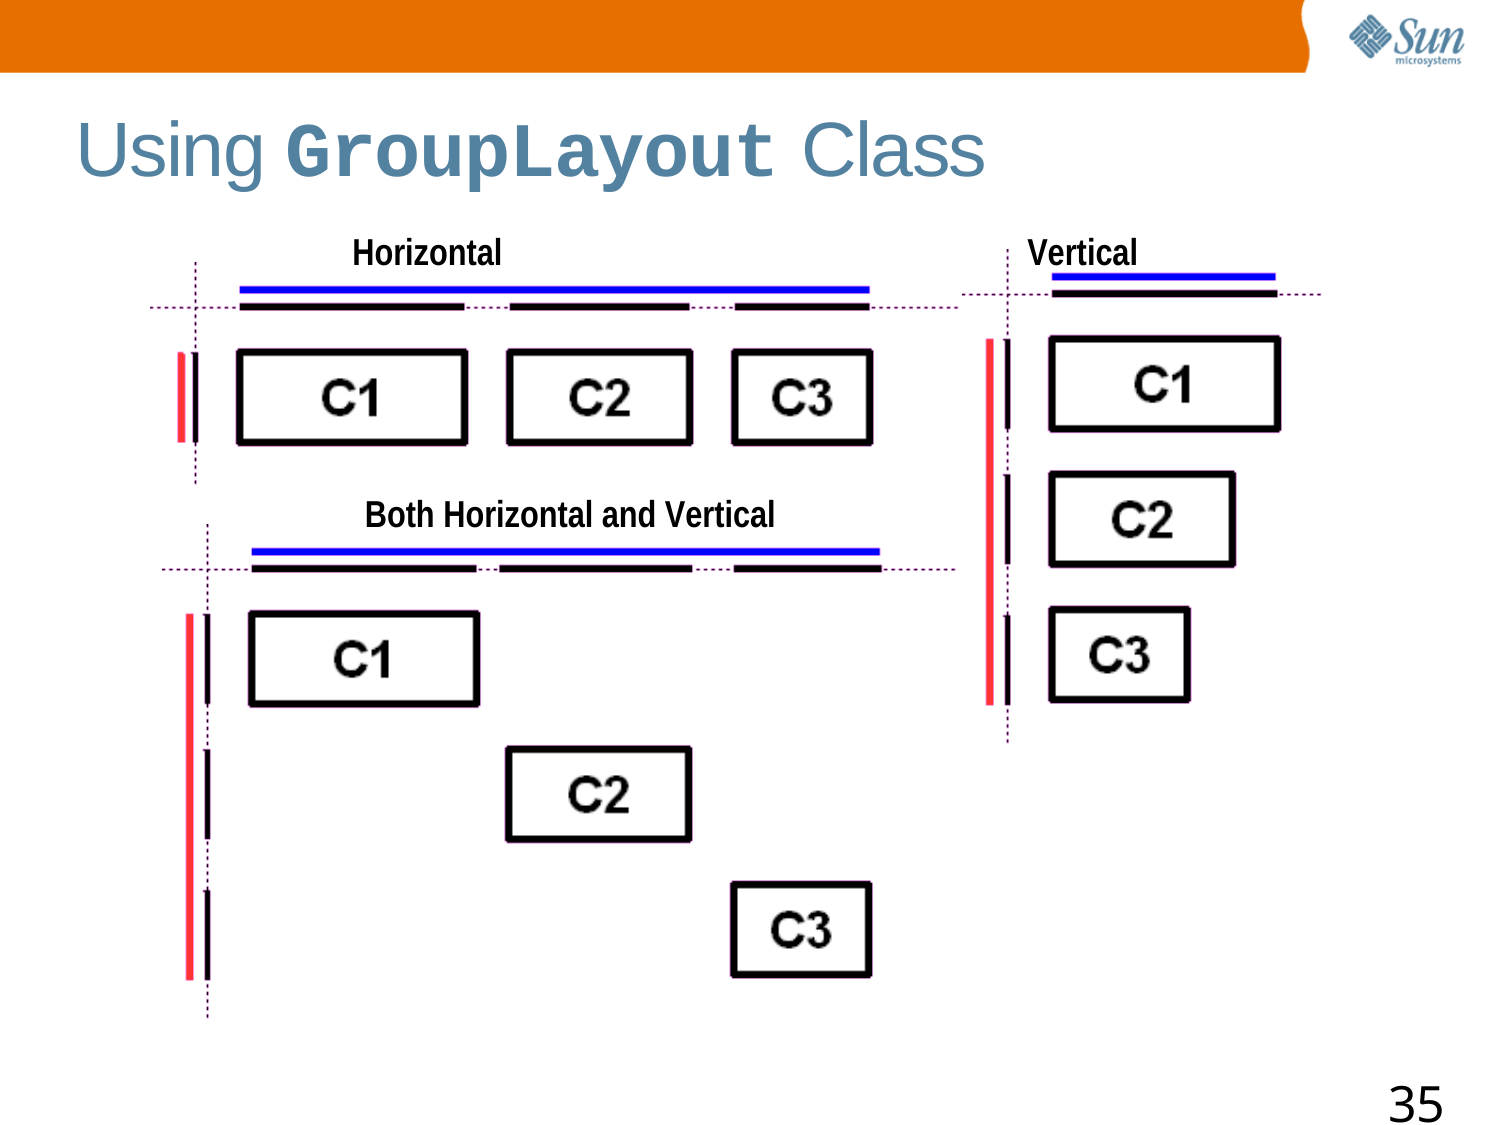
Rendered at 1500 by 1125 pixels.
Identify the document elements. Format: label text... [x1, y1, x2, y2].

text_box Vertical [1012, 224, 1288, 282]
text_box Horizontal [337, 224, 613, 282]
text_box Both Horizontal and Vertical [349, 487, 863, 544]
picture [0, 0, 1500, 75]
title Using GroupLayout Class [75, 109, 1437, 214]
picture [150, 249, 1327, 1024]
